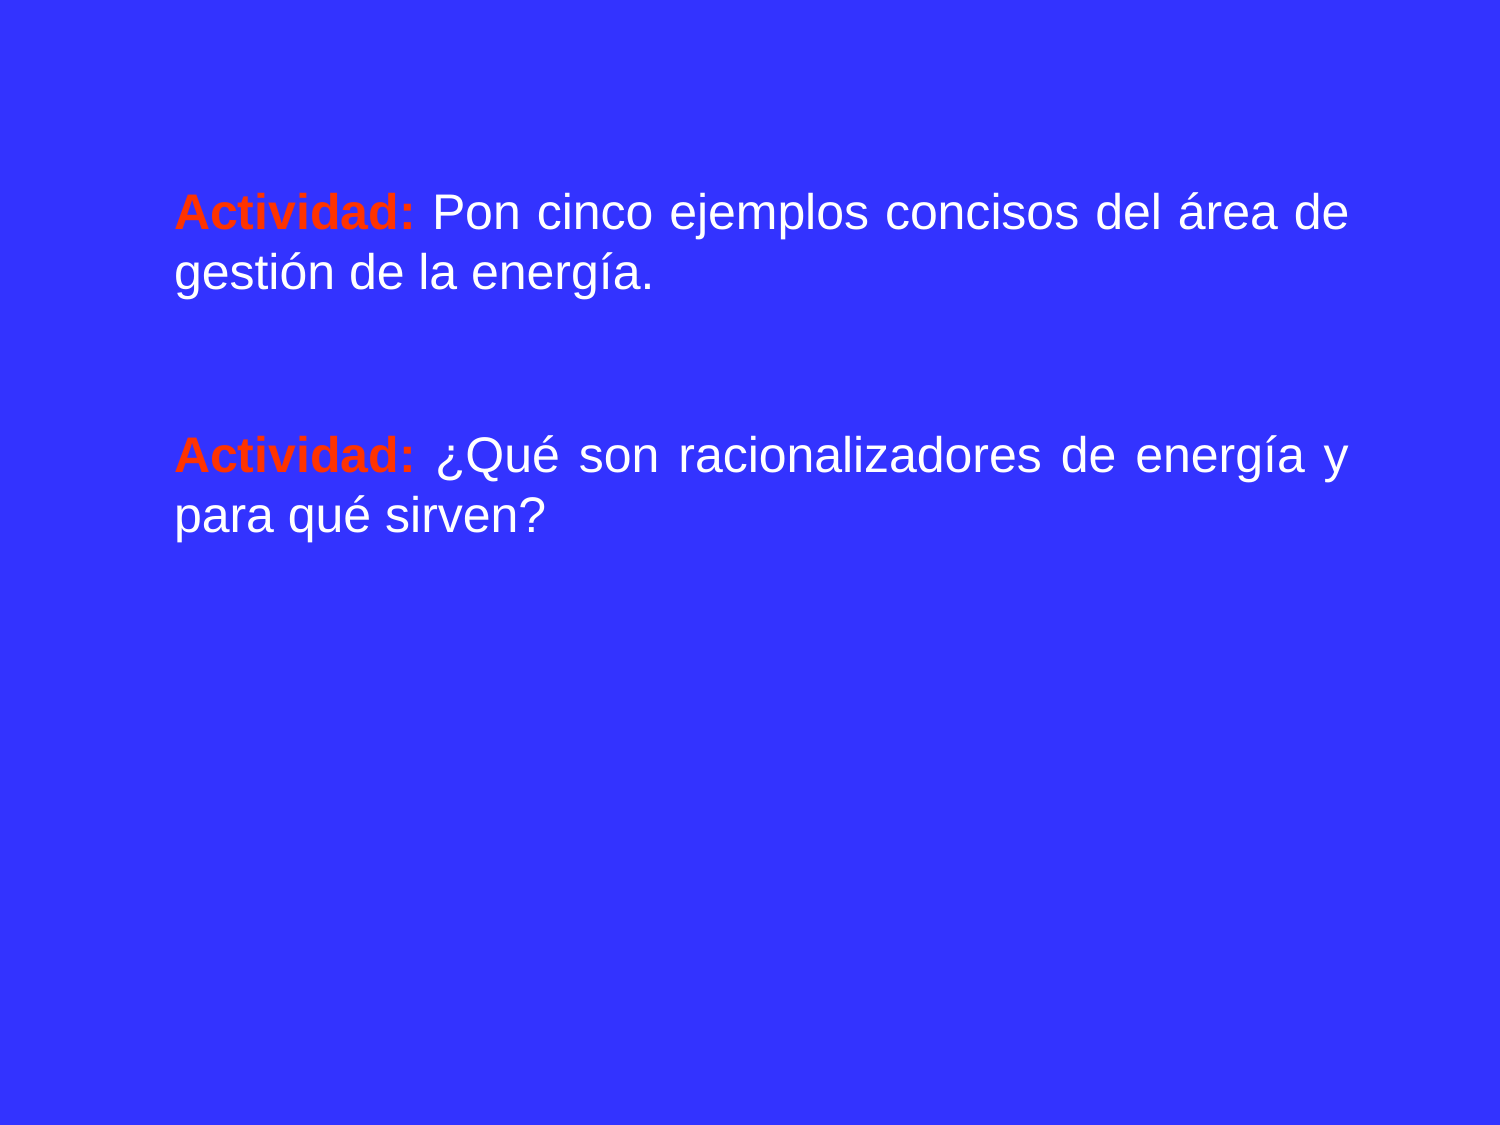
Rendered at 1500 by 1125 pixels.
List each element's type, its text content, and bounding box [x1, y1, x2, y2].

text_box Actividad: Pon cinco ejemplos concisos del área de gestión de la energía. Actividad: ¿Qué son racionalizadores de energía y para qué sirven? [159, 172, 1365, 551]
